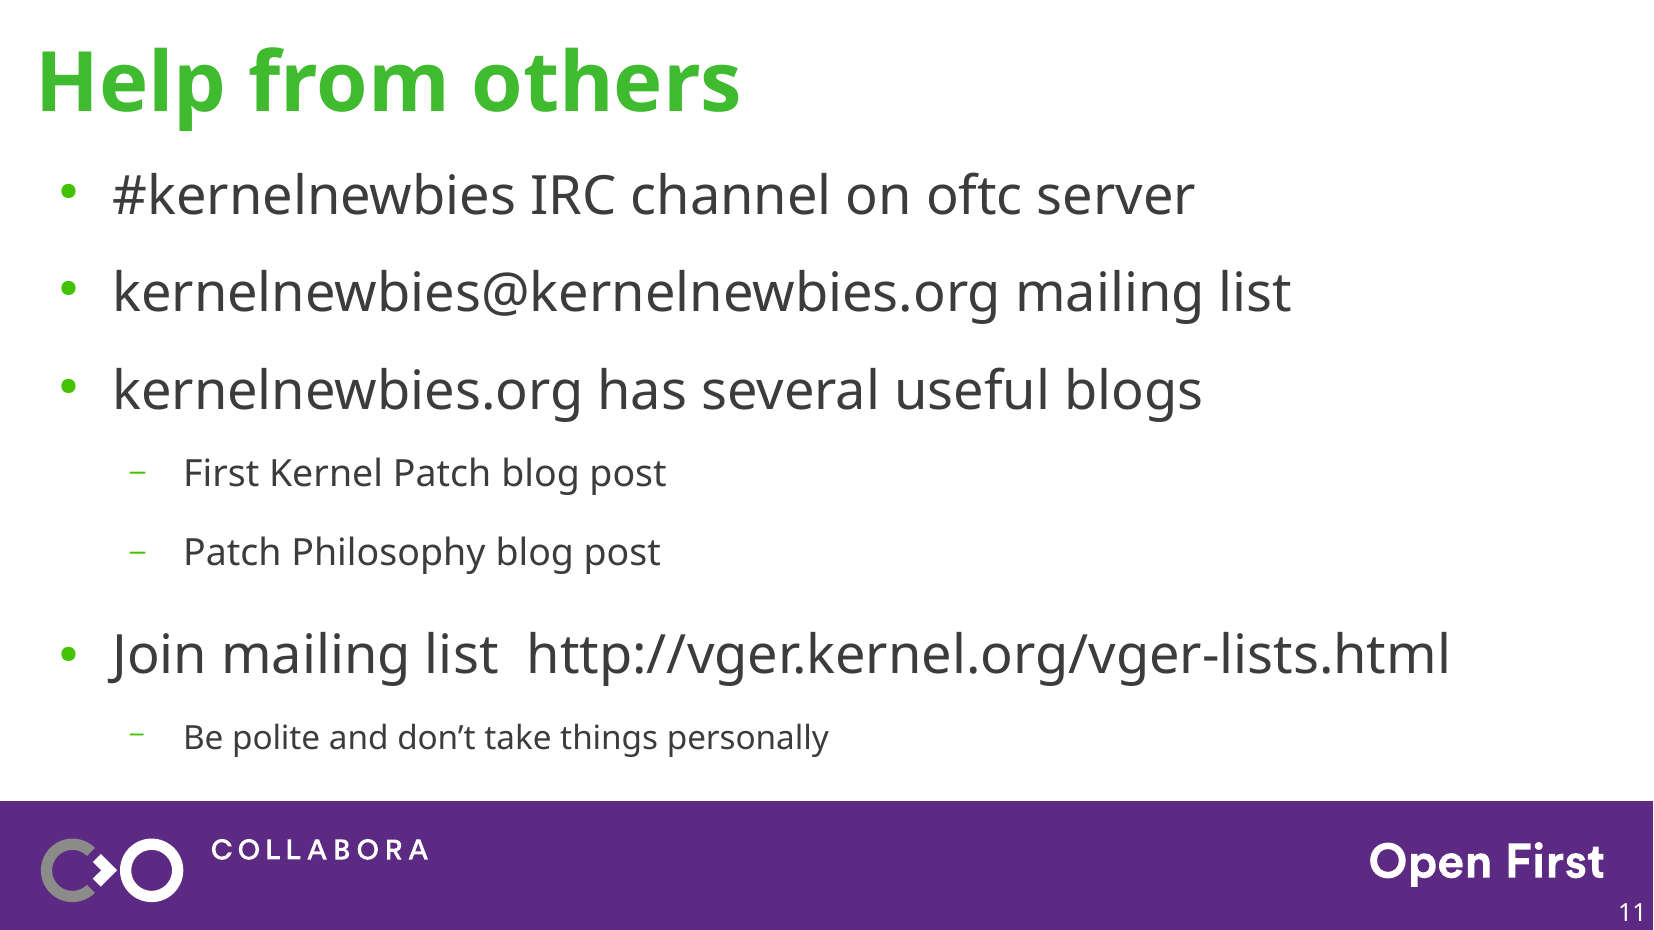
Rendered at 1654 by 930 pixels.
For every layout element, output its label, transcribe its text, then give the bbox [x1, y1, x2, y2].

title Help from others [35, 28, 1608, 192]
list #kernelnewbies IRC channel on oftc server kernelnewbies@kernelnewbies.org mailing list kernelnewbies.org has several useful blogs First Kernel Patch blog post Patch Philosophy blog post Join mailing list http://vger.kernel.org/vger-lists.html Be polite and don’t take things personally [41, 160, 1613, 804]
